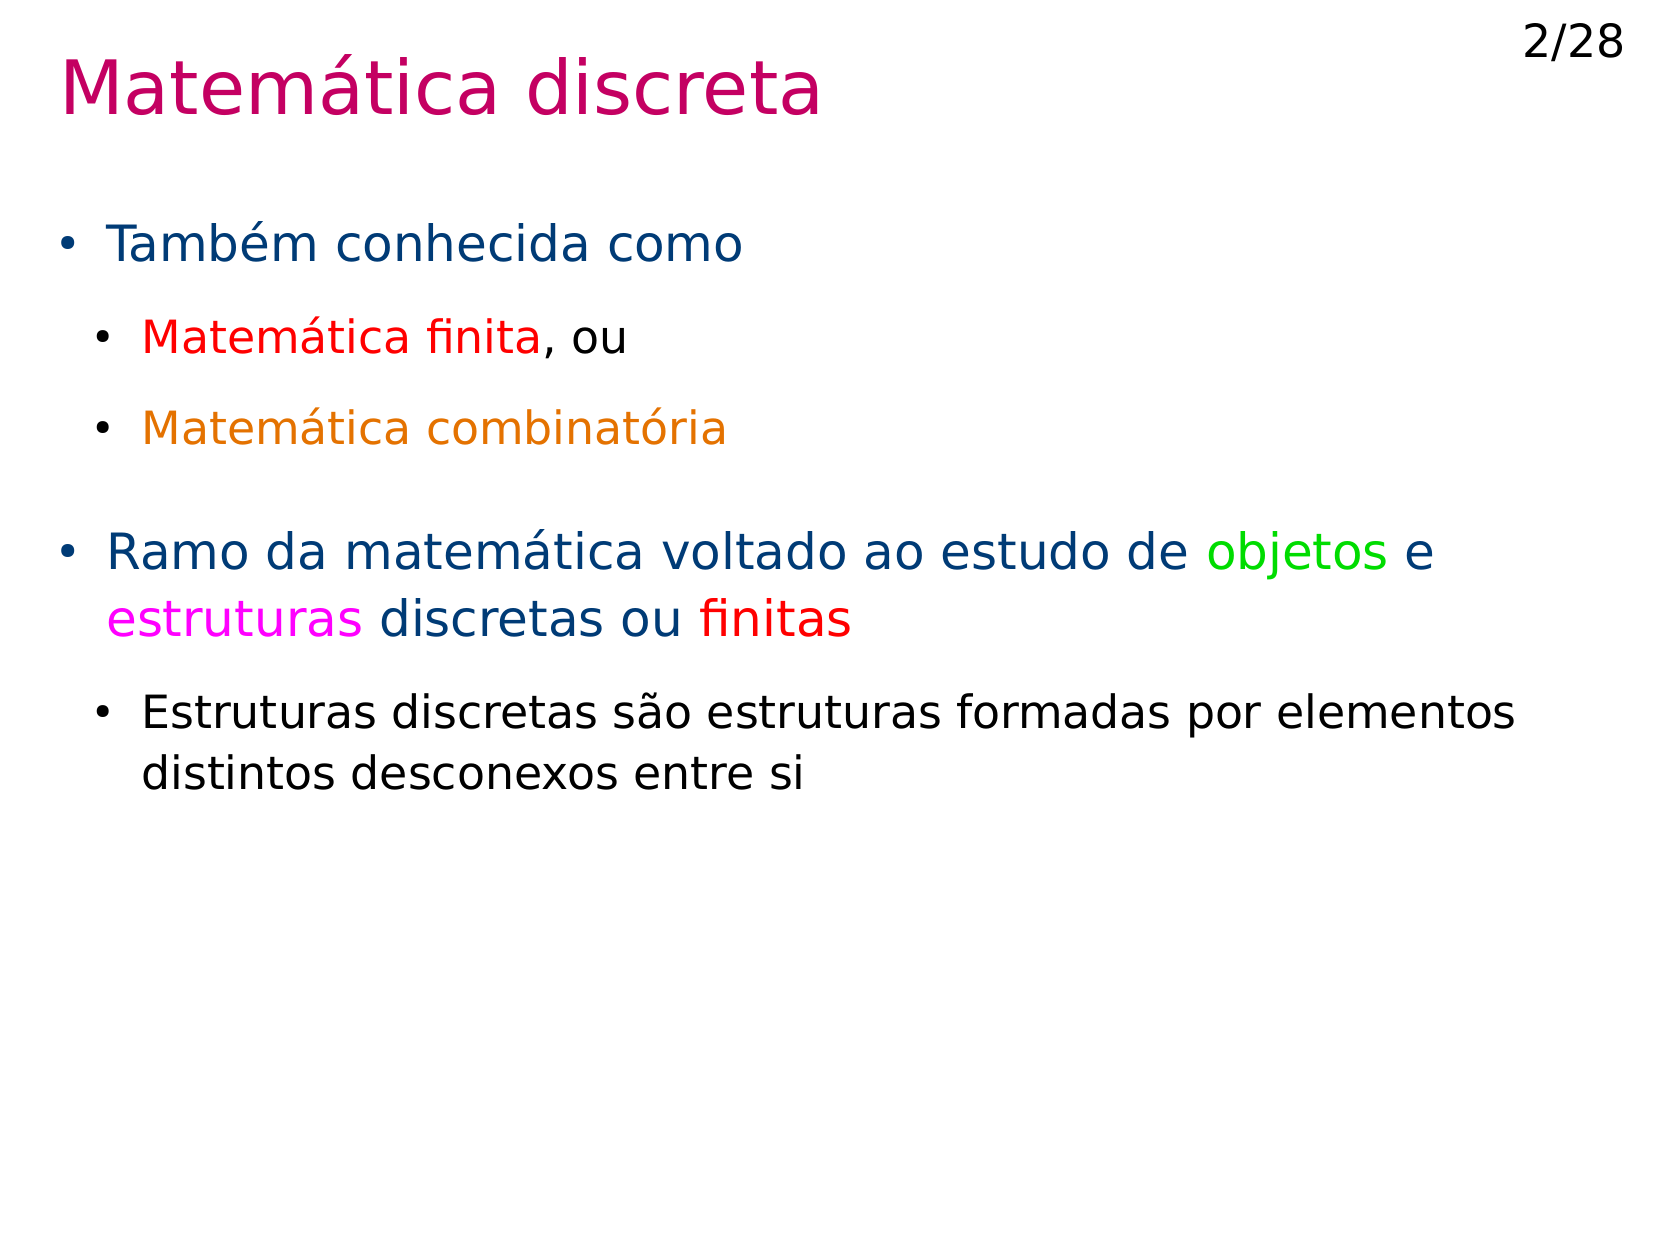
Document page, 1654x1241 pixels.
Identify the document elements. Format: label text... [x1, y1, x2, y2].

title Matemática discreta [59, 29, 1595, 148]
list Também conhecida como Matemática finita, ou Matemática combinatória Ramo da matemática voltado ao estudo de objetos e estruturas discretas ou finitas Estruturas discretas são estruturas formadas por elementos distintos desconexos entre si [59, 206, 1625, 1211]
